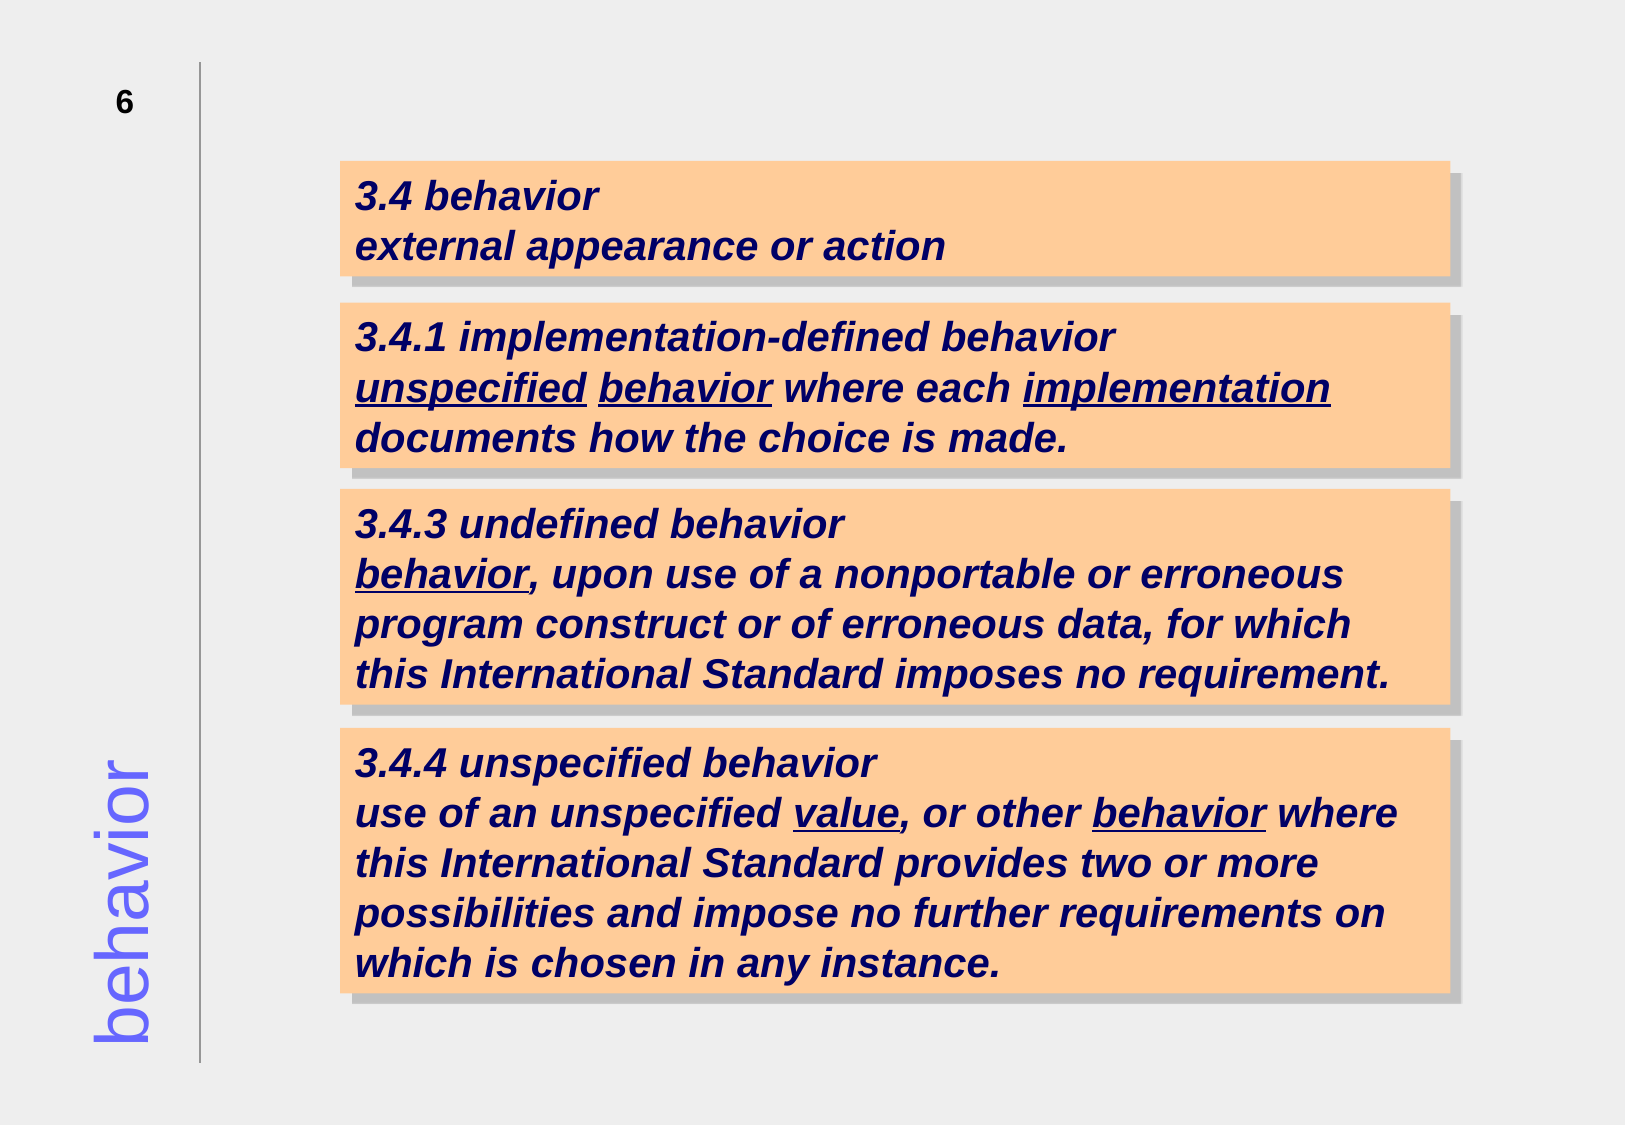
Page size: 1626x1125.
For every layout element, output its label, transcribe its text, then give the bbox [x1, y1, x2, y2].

text_box 3.4.4 unspecified behavior use of an unspecified value, or other behavior where this International Standard provides two or more possibilities and impose no further requirements on which is chosen in any instance. [340, 727, 1451, 994]
list [212, 62, 1550, 1063]
text_box 3.4 behavior external appearance or action [340, 160, 1451, 277]
text_box 3.4.3 undefined behavior behavior, upon use of a nonportable or erroneous program construct or of erroneous data, for which this International Standard imposes no requirement. [340, 488, 1451, 705]
title behavior [50, 187, 188, 1063]
text_box 3.4.1 implementation-defined behavior unspecified behavior where each implementation documents how the choice is made. [340, 302, 1451, 469]
